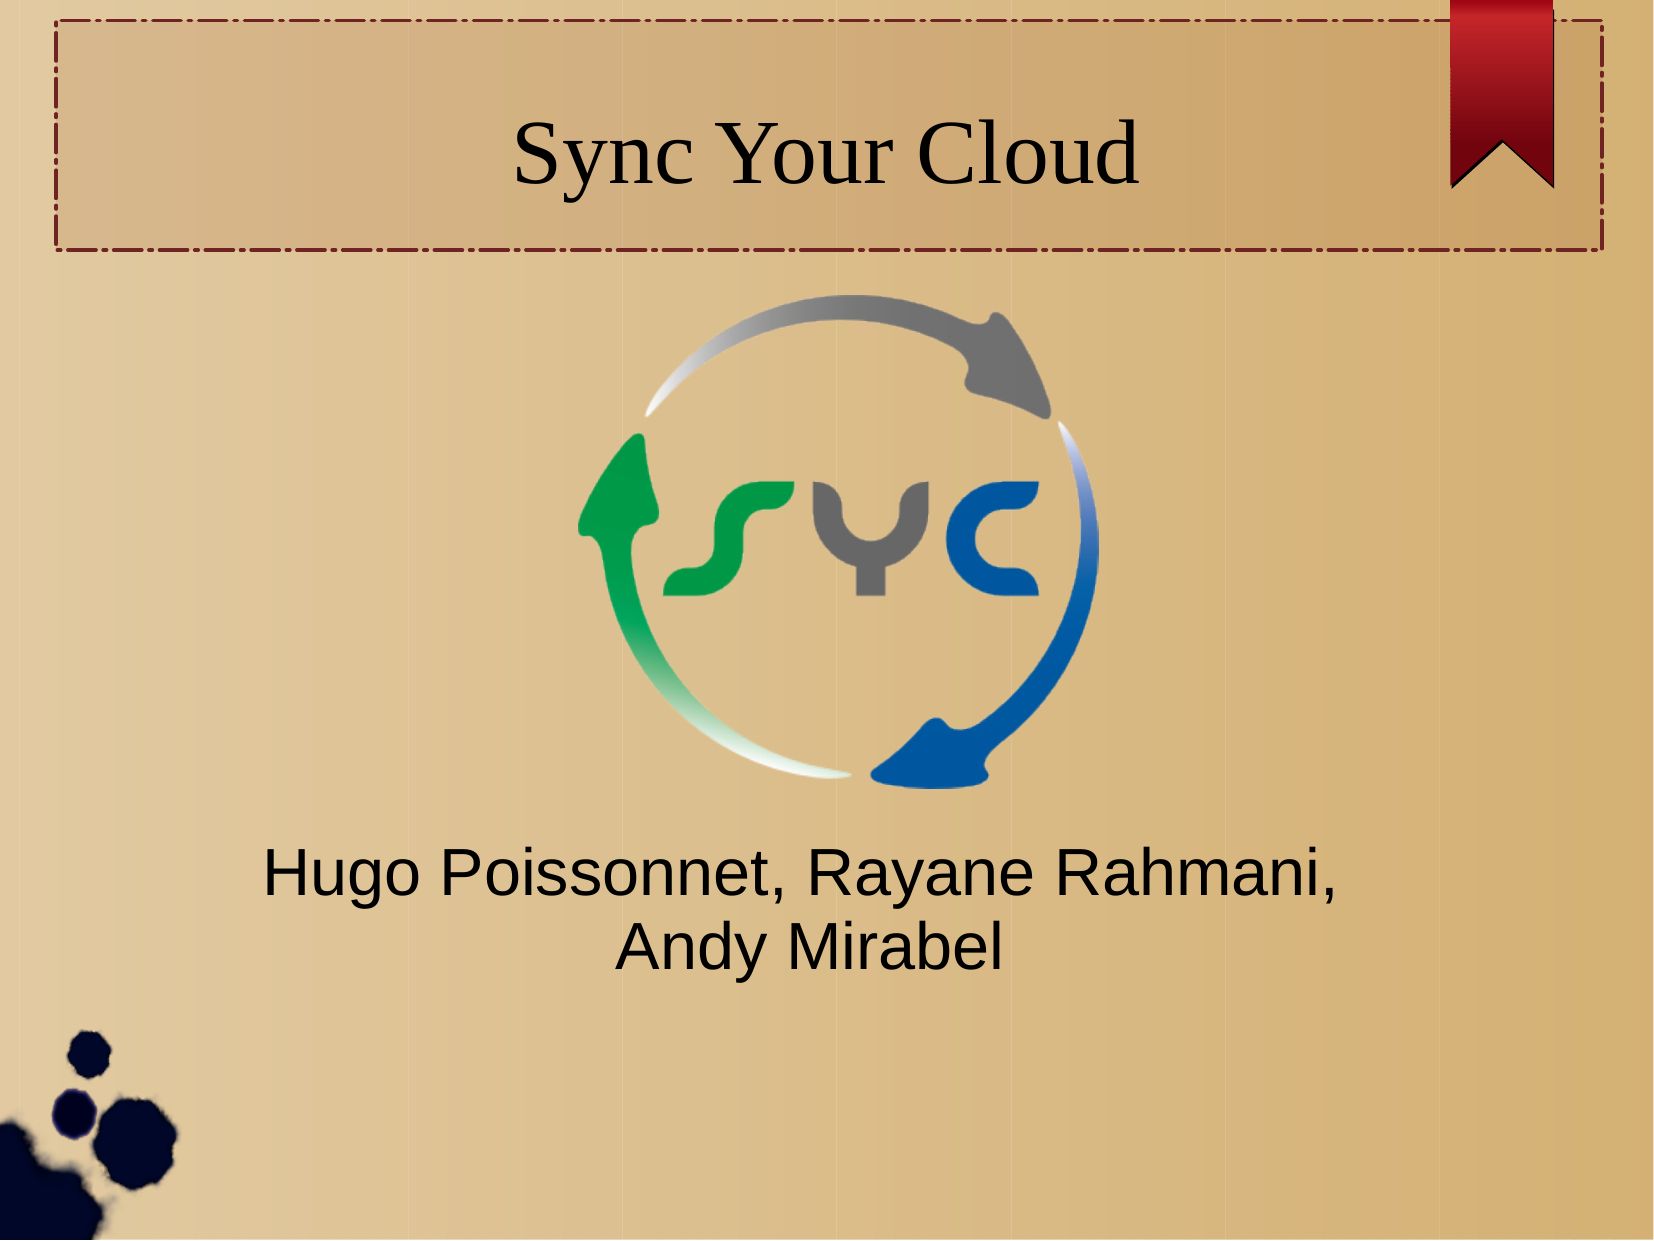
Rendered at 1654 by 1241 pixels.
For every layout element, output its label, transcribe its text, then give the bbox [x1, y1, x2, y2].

picture [578, 295, 1099, 789]
subtitle Hugo Poissonnet, Rayane Rahmani, Andy Mirabel [82, 708, 1538, 1111]
title Sync Your Cloud [82, 49, 1571, 257]
